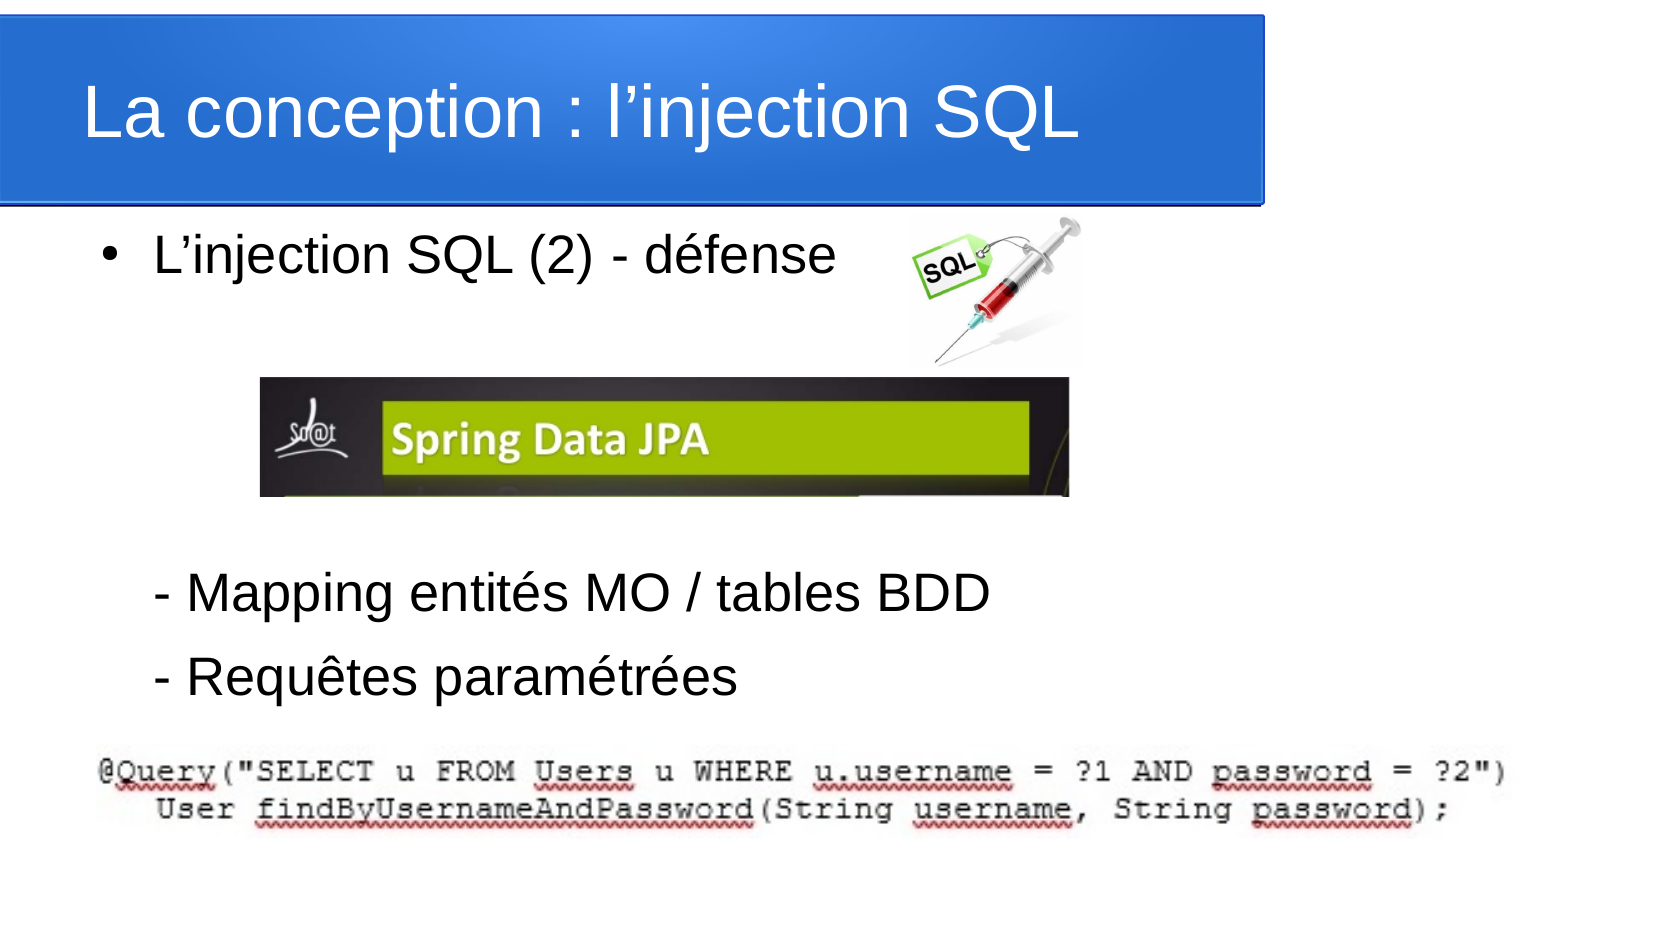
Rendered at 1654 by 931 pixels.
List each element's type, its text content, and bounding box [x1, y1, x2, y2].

picture [259, 377, 1070, 497]
title La conception : l’injection SQL [82, 35, 1235, 189]
picture [96, 744, 1524, 839]
list L’injection SQL (2) - défense - Mapping entités MO / tables BDD - Requêtes paramétrées [82, 224, 1571, 764]
picture [909, 212, 1082, 367]
